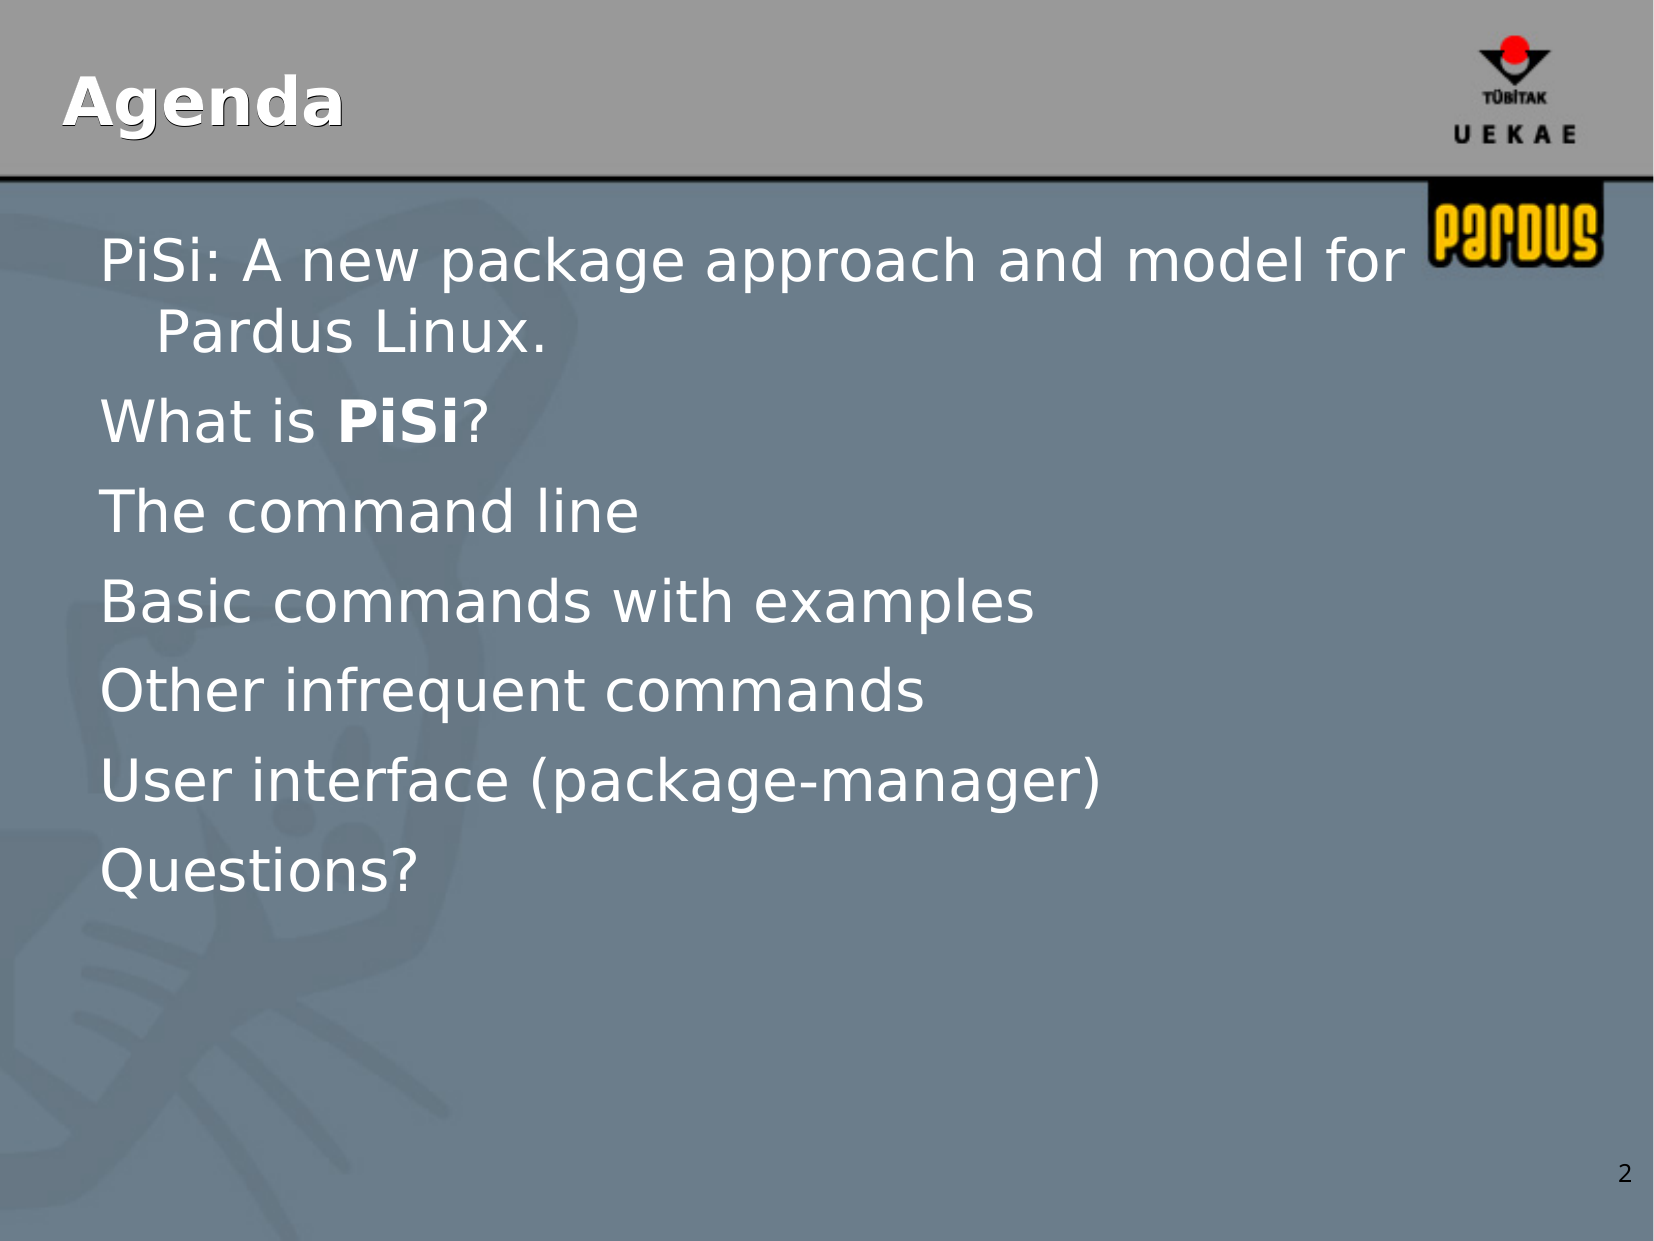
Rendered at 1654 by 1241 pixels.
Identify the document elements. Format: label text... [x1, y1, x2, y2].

list PiSi: A new package approach and model for Pardus Linux. What is PiSi? The command line Basic commands with examples Other infrequent commands User interface (package-manager) Questions? [84, 216, 1595, 910]
picture [0, 0, 1654, 1241]
title Agenda [47, 43, 1460, 158]
